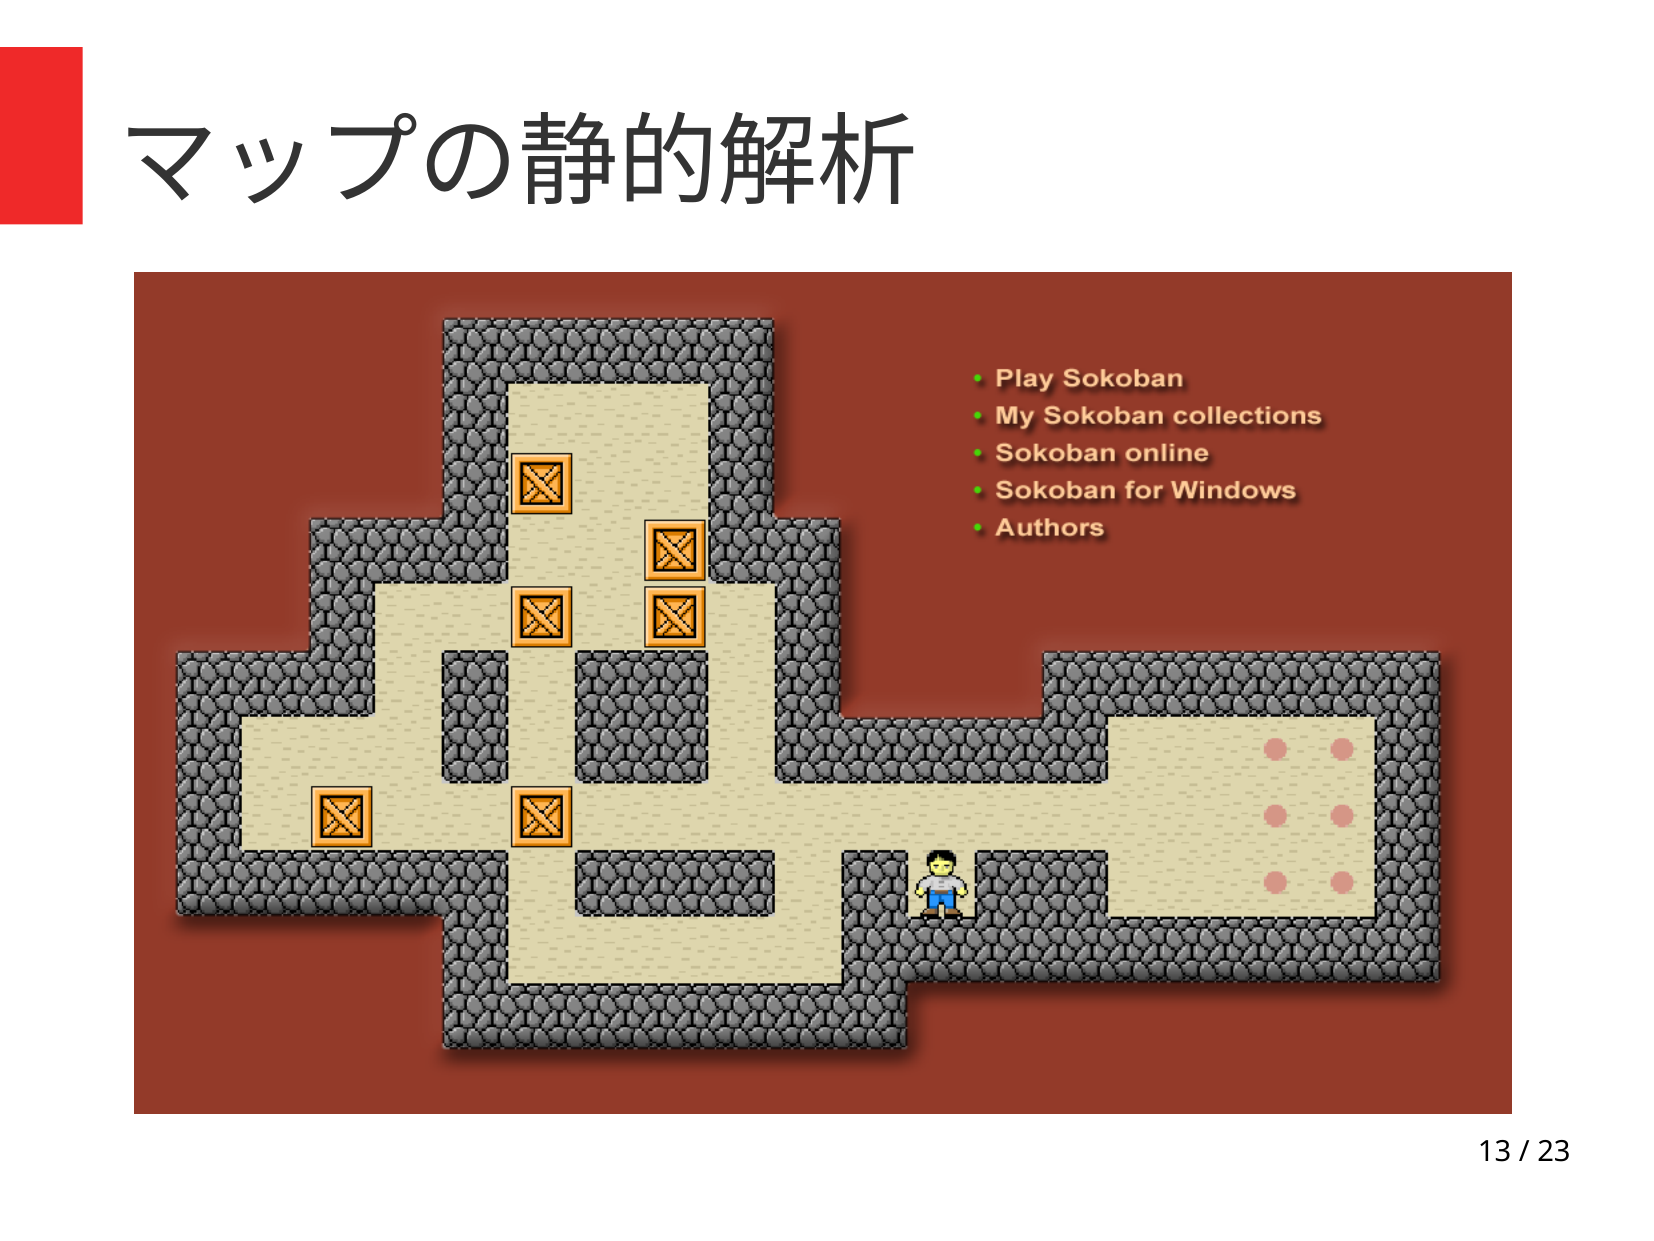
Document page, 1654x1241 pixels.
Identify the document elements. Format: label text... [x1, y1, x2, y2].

title マップの静的解析 [118, 49, 1571, 257]
picture [134, 272, 1512, 1115]
